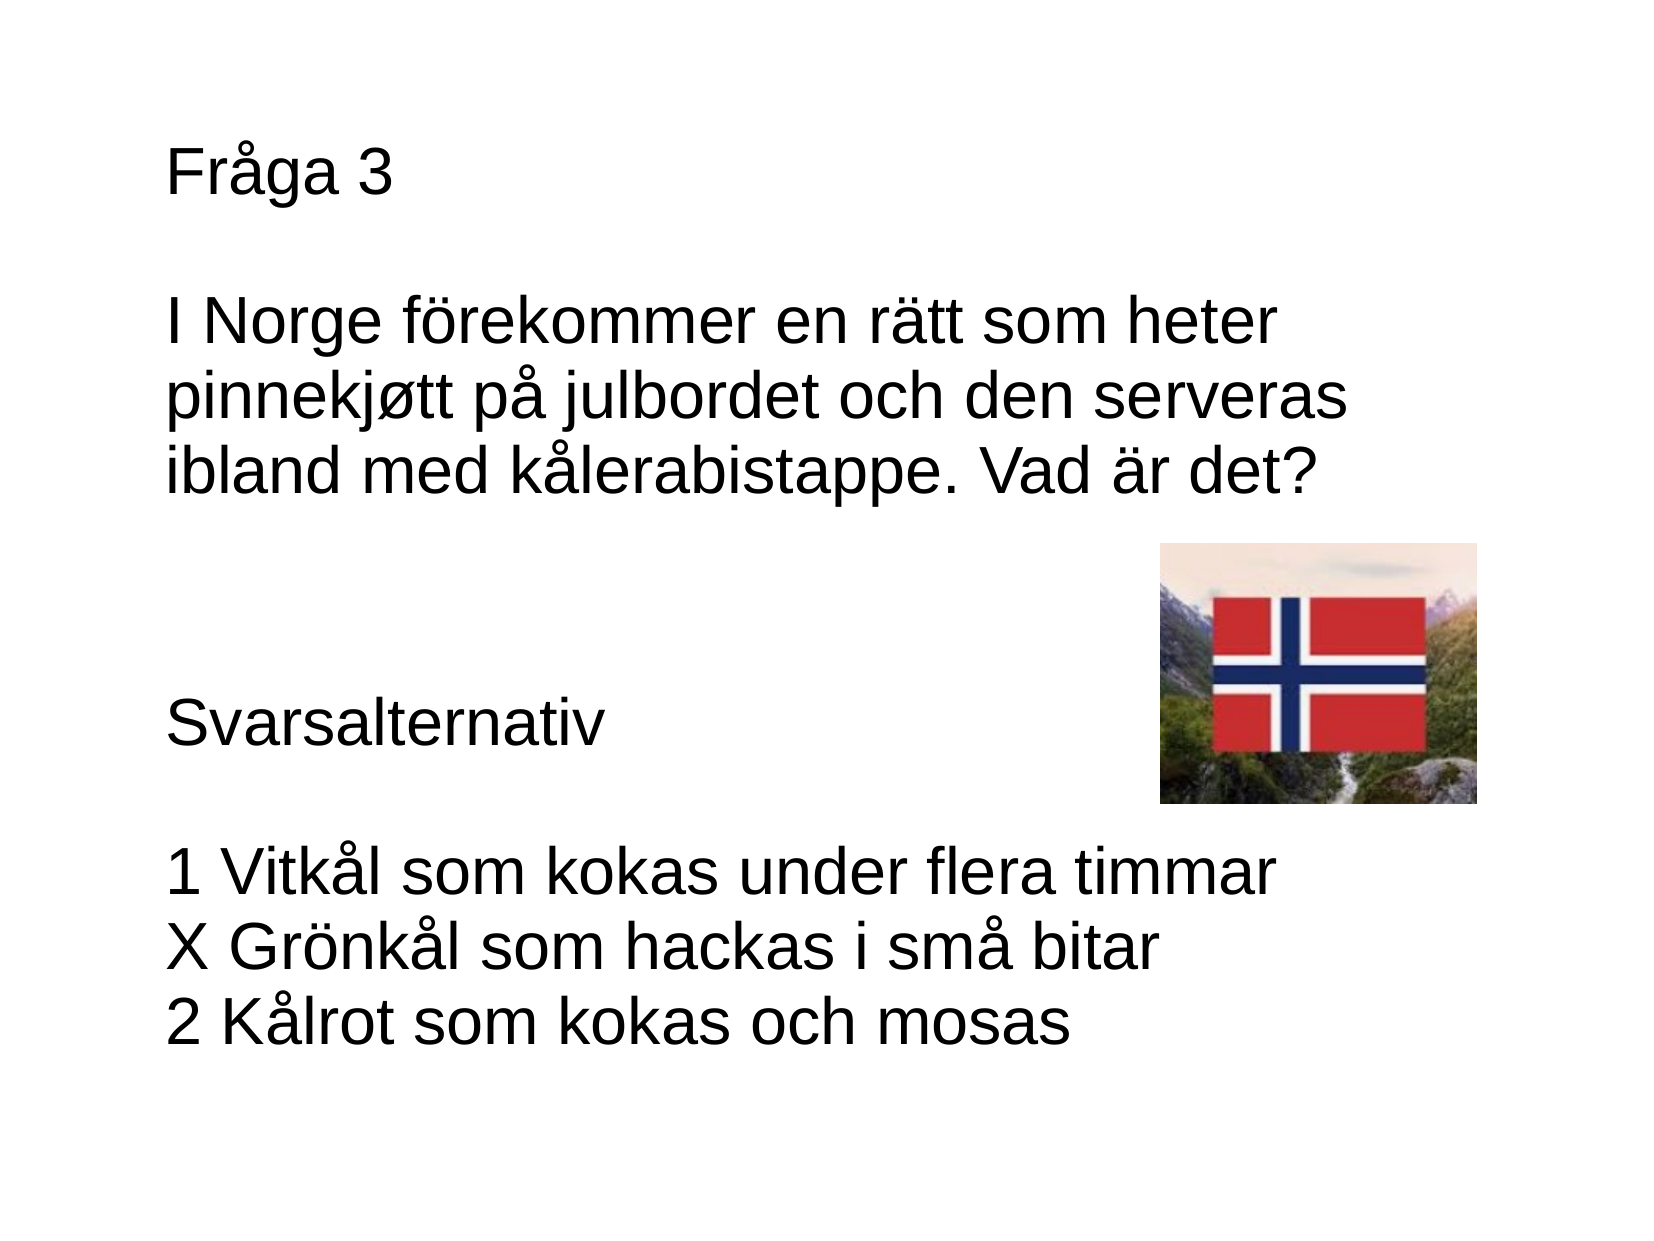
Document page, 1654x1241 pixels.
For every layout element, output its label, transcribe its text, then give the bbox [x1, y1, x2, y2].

subtitle Fråga 3 I Norge förekommer en rätt som heter pinnekjøtt på julbordet och den serveras ibland med kålerabistappe. Vad är det? [165, 133, 1524, 508]
picture [1160, 543, 1477, 804]
text_box Svarsalternativ 1 Vitkål som kokas under flera timmar X Grönkål som hackas i små bitar 2 Kålrot som kokas och mosas [165, 685, 1560, 1059]
